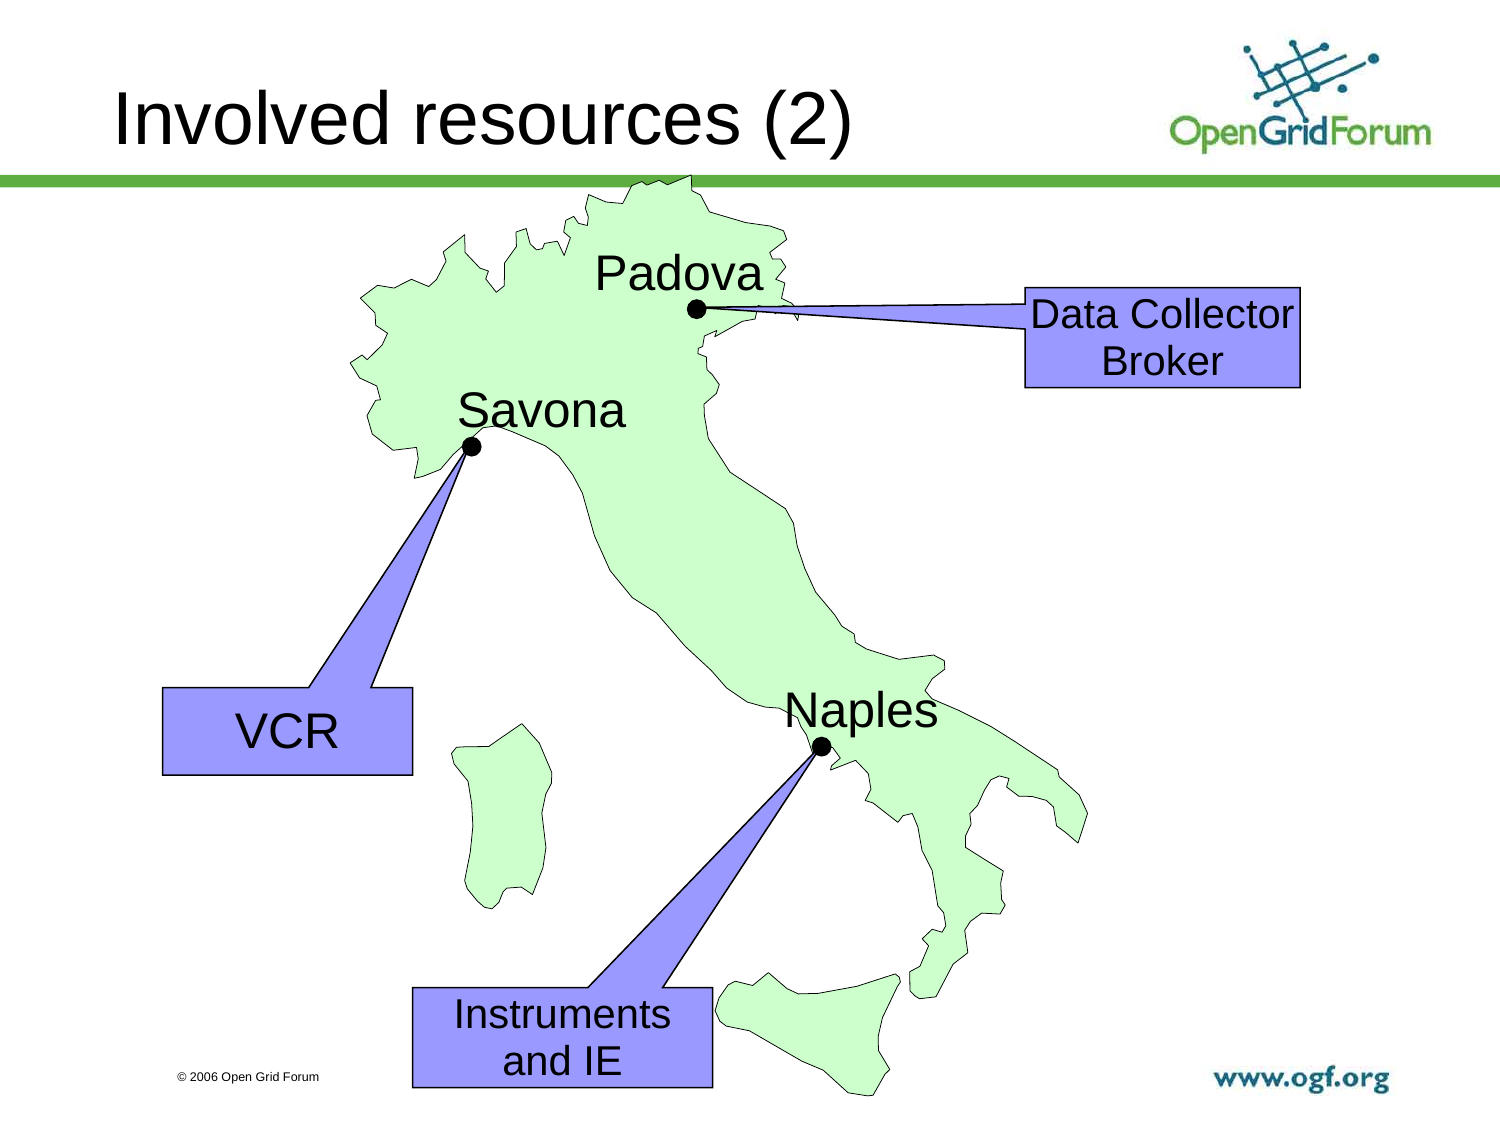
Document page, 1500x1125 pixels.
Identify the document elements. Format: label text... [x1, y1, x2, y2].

picture [0, 0, 1500, 174]
text_box [715, 972, 901, 1096]
text_box [451, 723, 552, 909]
text_box [779, 259, 786, 276]
text_box Data Collector Broker [720, 287, 1301, 388]
text_box [779, 280, 795, 306]
text_box Naples [768, 675, 954, 747]
text_box Instruments and IE [412, 752, 816, 1088]
text_box [810, 708, 1088, 999]
title Involved resources (2) [112, 23, 1388, 215]
text_box Padova [579, 237, 779, 309]
text_box VCR [162, 453, 466, 776]
picture [0, 188, 1500, 1125]
text_box [350, 174, 945, 708]
text_box Savona [441, 375, 641, 447]
